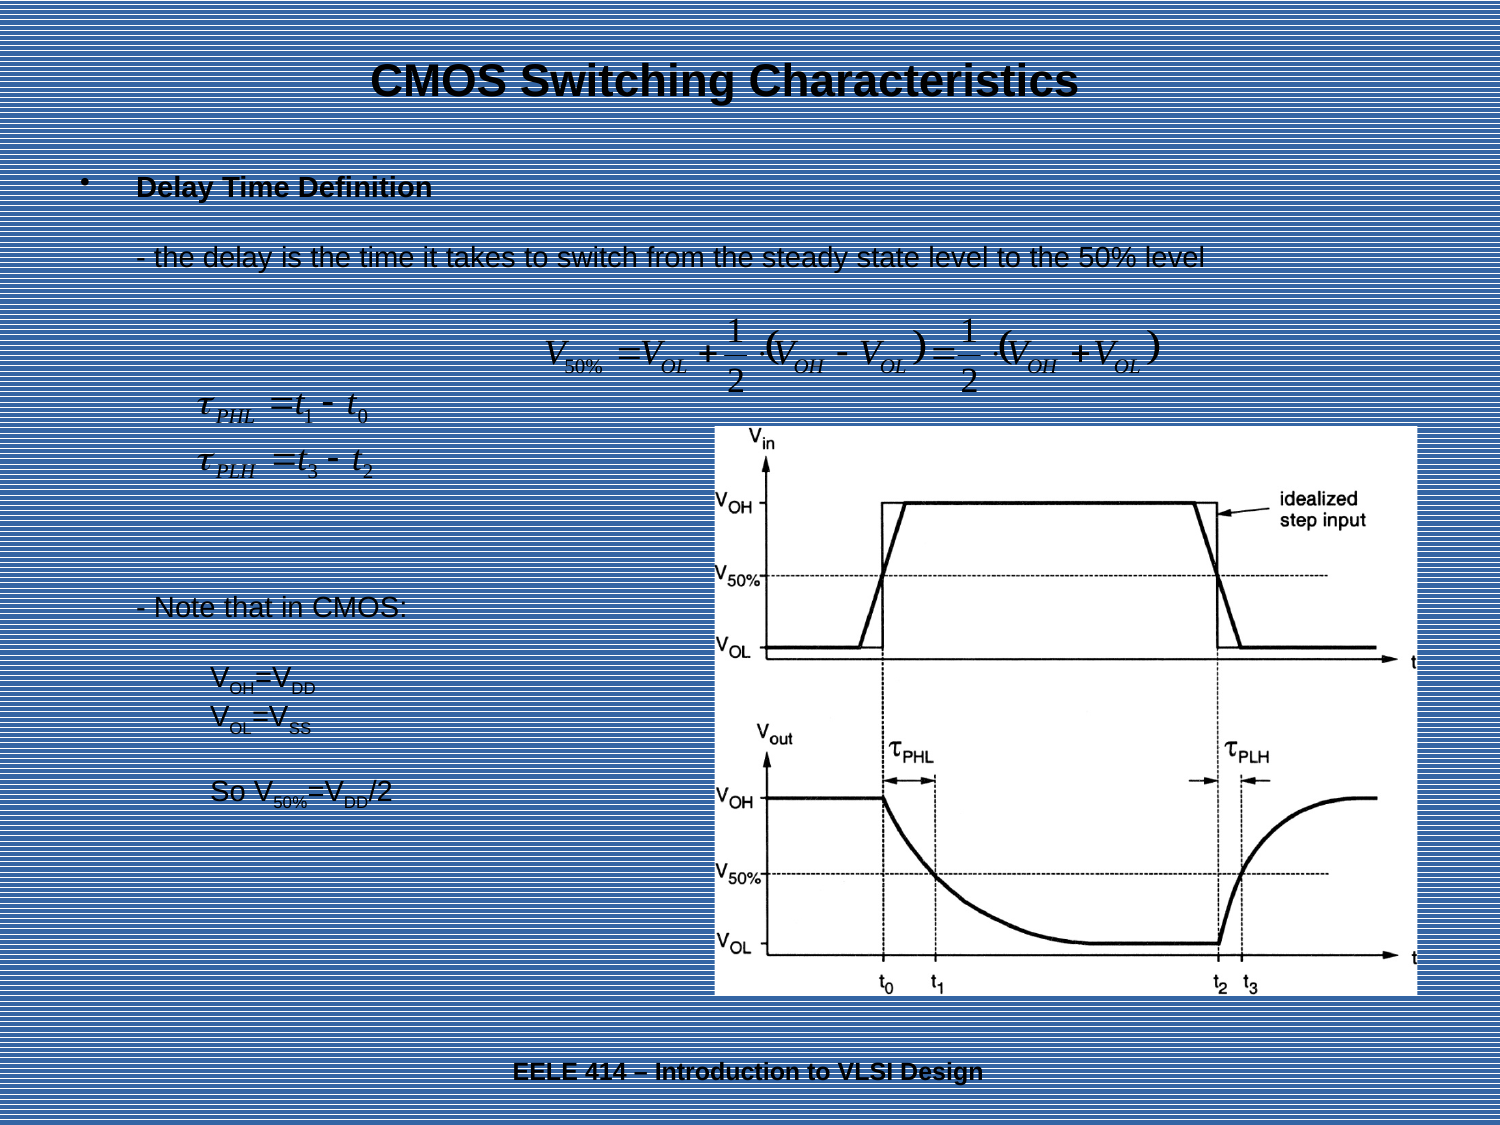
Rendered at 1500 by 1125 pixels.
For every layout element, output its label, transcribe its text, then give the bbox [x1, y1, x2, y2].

chart [543, 308, 1164, 403]
picture [193, 379, 380, 488]
list Delay Time Definition - the delay is the time it takes to switch from the steady state level to the 50% level - Note that in CMOS: VOH=VDD VOL=VSS So V50%=VDD/2 [64, 160, 1471, 988]
picture [541, 308, 1161, 400]
title CMOS Switching Characteristics [87, 37, 1363, 120]
picture [714, 426, 1418, 995]
